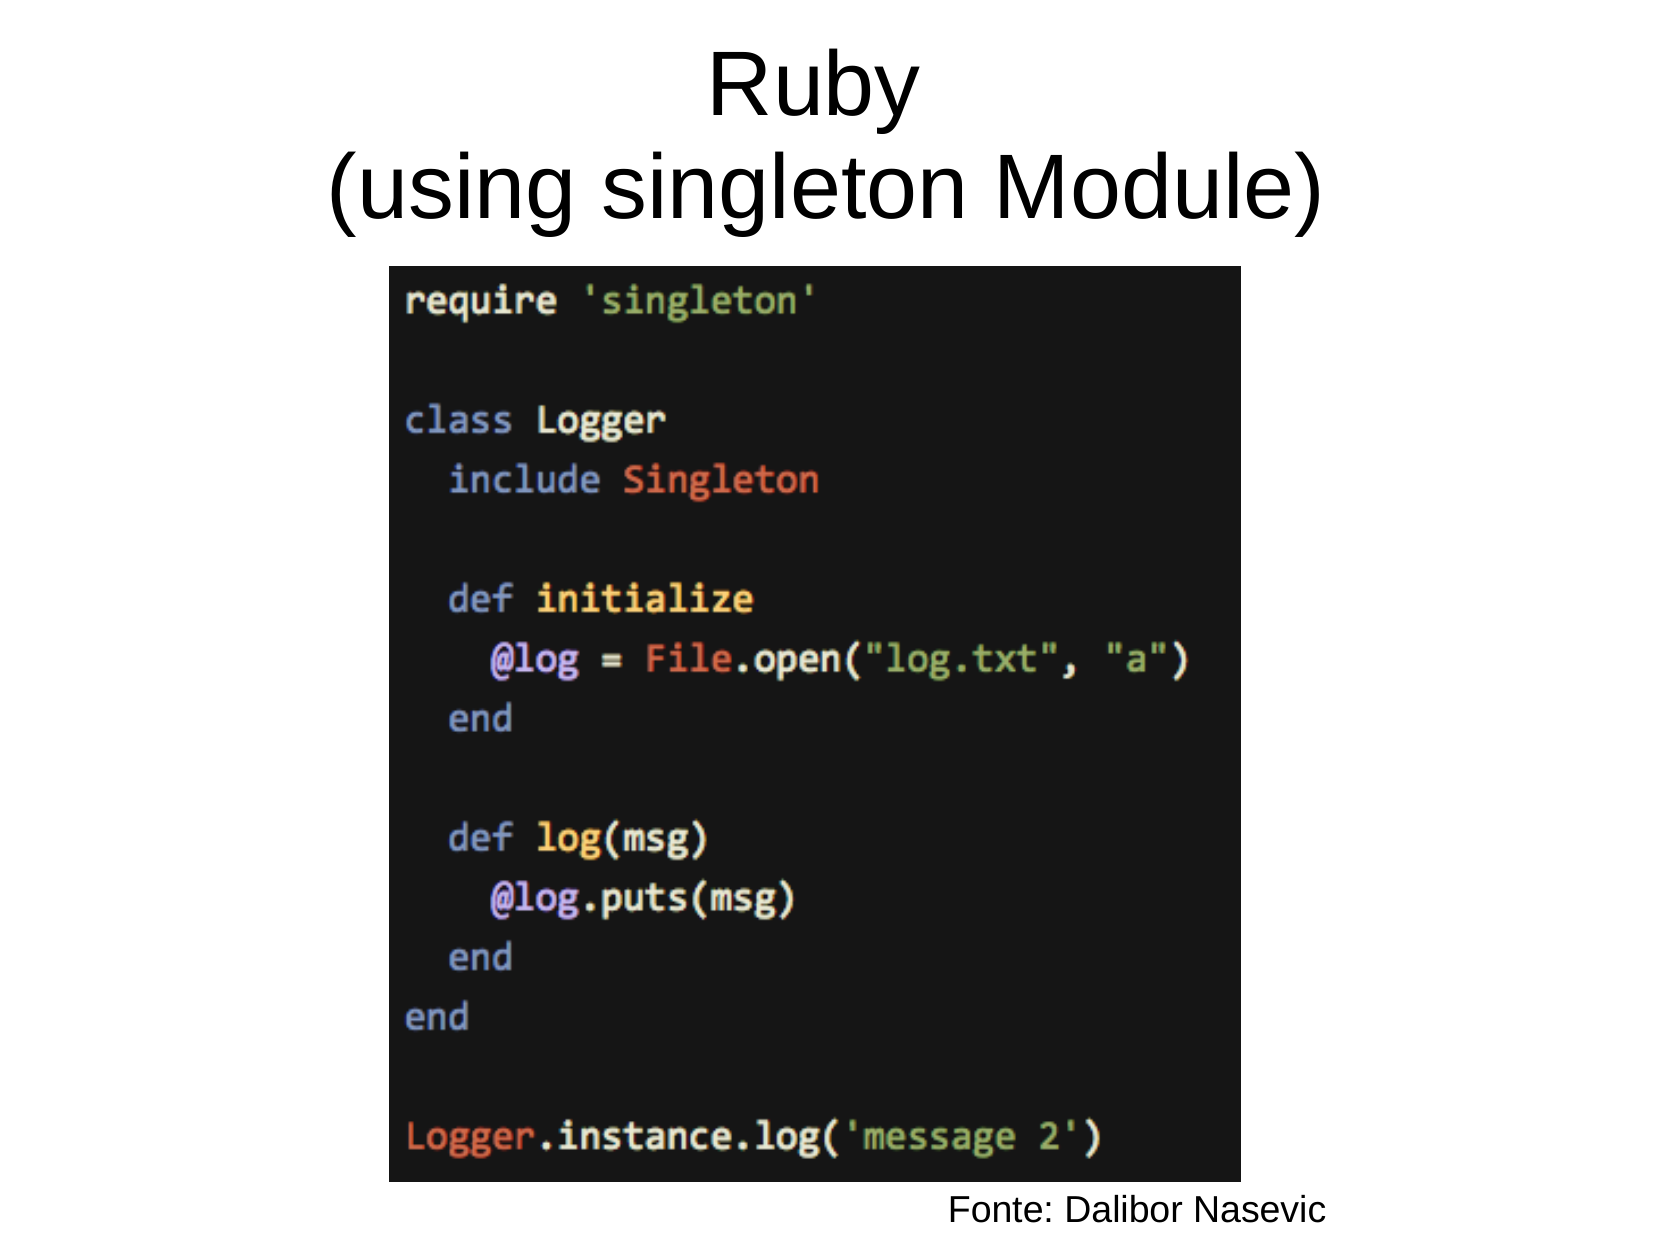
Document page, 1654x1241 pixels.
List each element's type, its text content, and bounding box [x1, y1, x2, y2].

picture [389, 266, 1241, 1182]
title Ruby (using singleton Module) [82, 31, 1571, 239]
text_box Fonte: Dalibor Nasevic [933, 1181, 1619, 1241]
